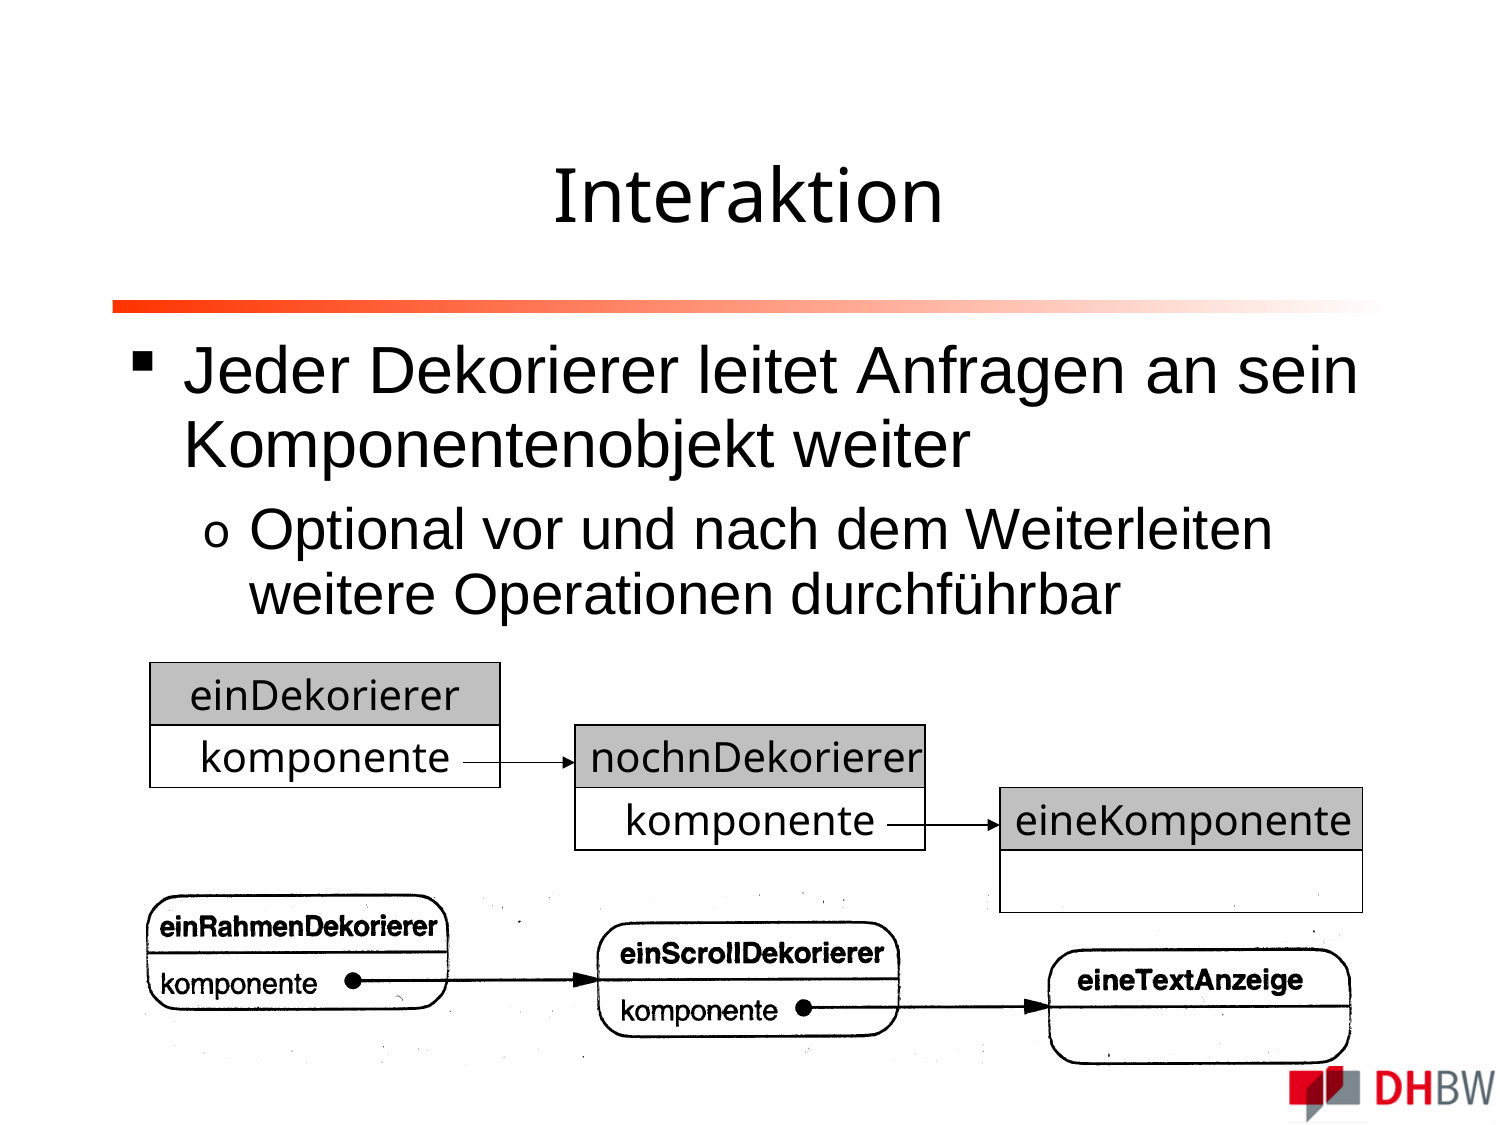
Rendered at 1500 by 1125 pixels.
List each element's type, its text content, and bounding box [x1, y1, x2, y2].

text_box komponente [575, 787, 925, 850]
list Jeder Dekorierer leitet Anfragen an sein Komponentenobjekt weiter Optional vor und nach dem Weiterleiten weitere Operationen durchführbar [112, 324, 1388, 663]
title Interaktion [112, 99, 1388, 288]
text_box komponente [149, 725, 500, 788]
text_box einDekorierer [149, 662, 500, 725]
text_box nochnDekorierer [575, 725, 925, 787]
chart [143, 887, 1357, 1066]
picture [1288, 1051, 1496, 1124]
chart [1001, 887, 1357, 912]
text_box eineKomponente [999, 787, 1363, 849]
